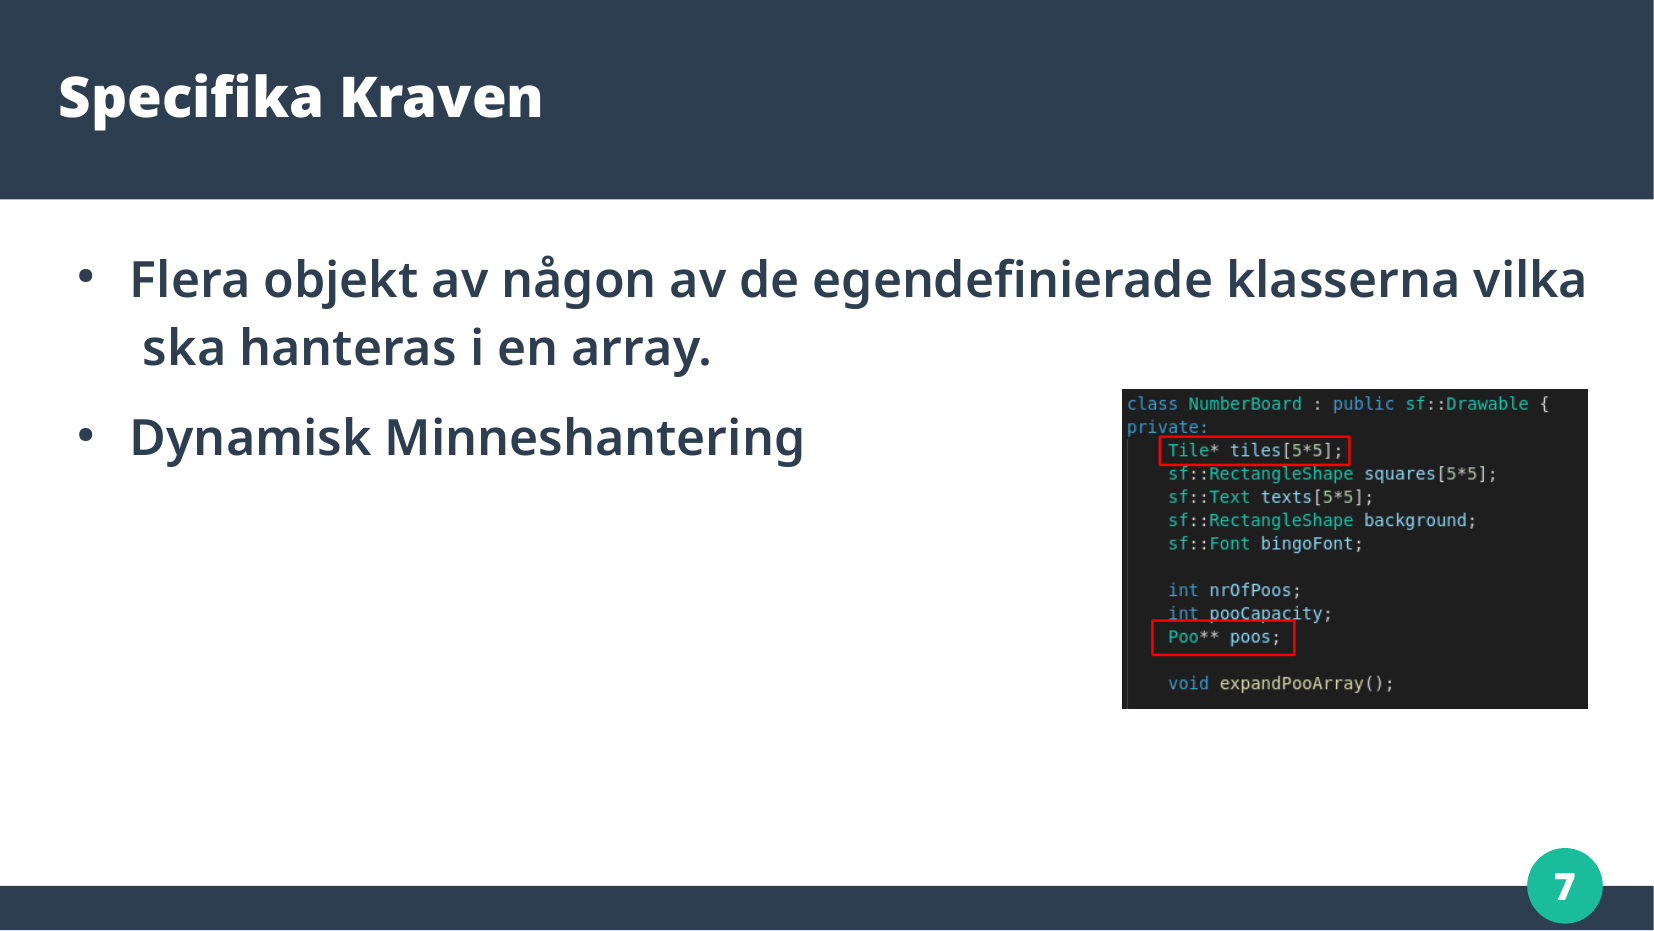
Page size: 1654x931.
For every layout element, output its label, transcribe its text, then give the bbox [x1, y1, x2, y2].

title Specifika Kraven [59, 37, 1595, 155]
list Flera objekt av någon av de egendefinierade klasserna vilka ska hanteras i en array. Dynamisk Minneshantering [59, 243, 1595, 864]
picture [1122, 389, 1588, 709]
